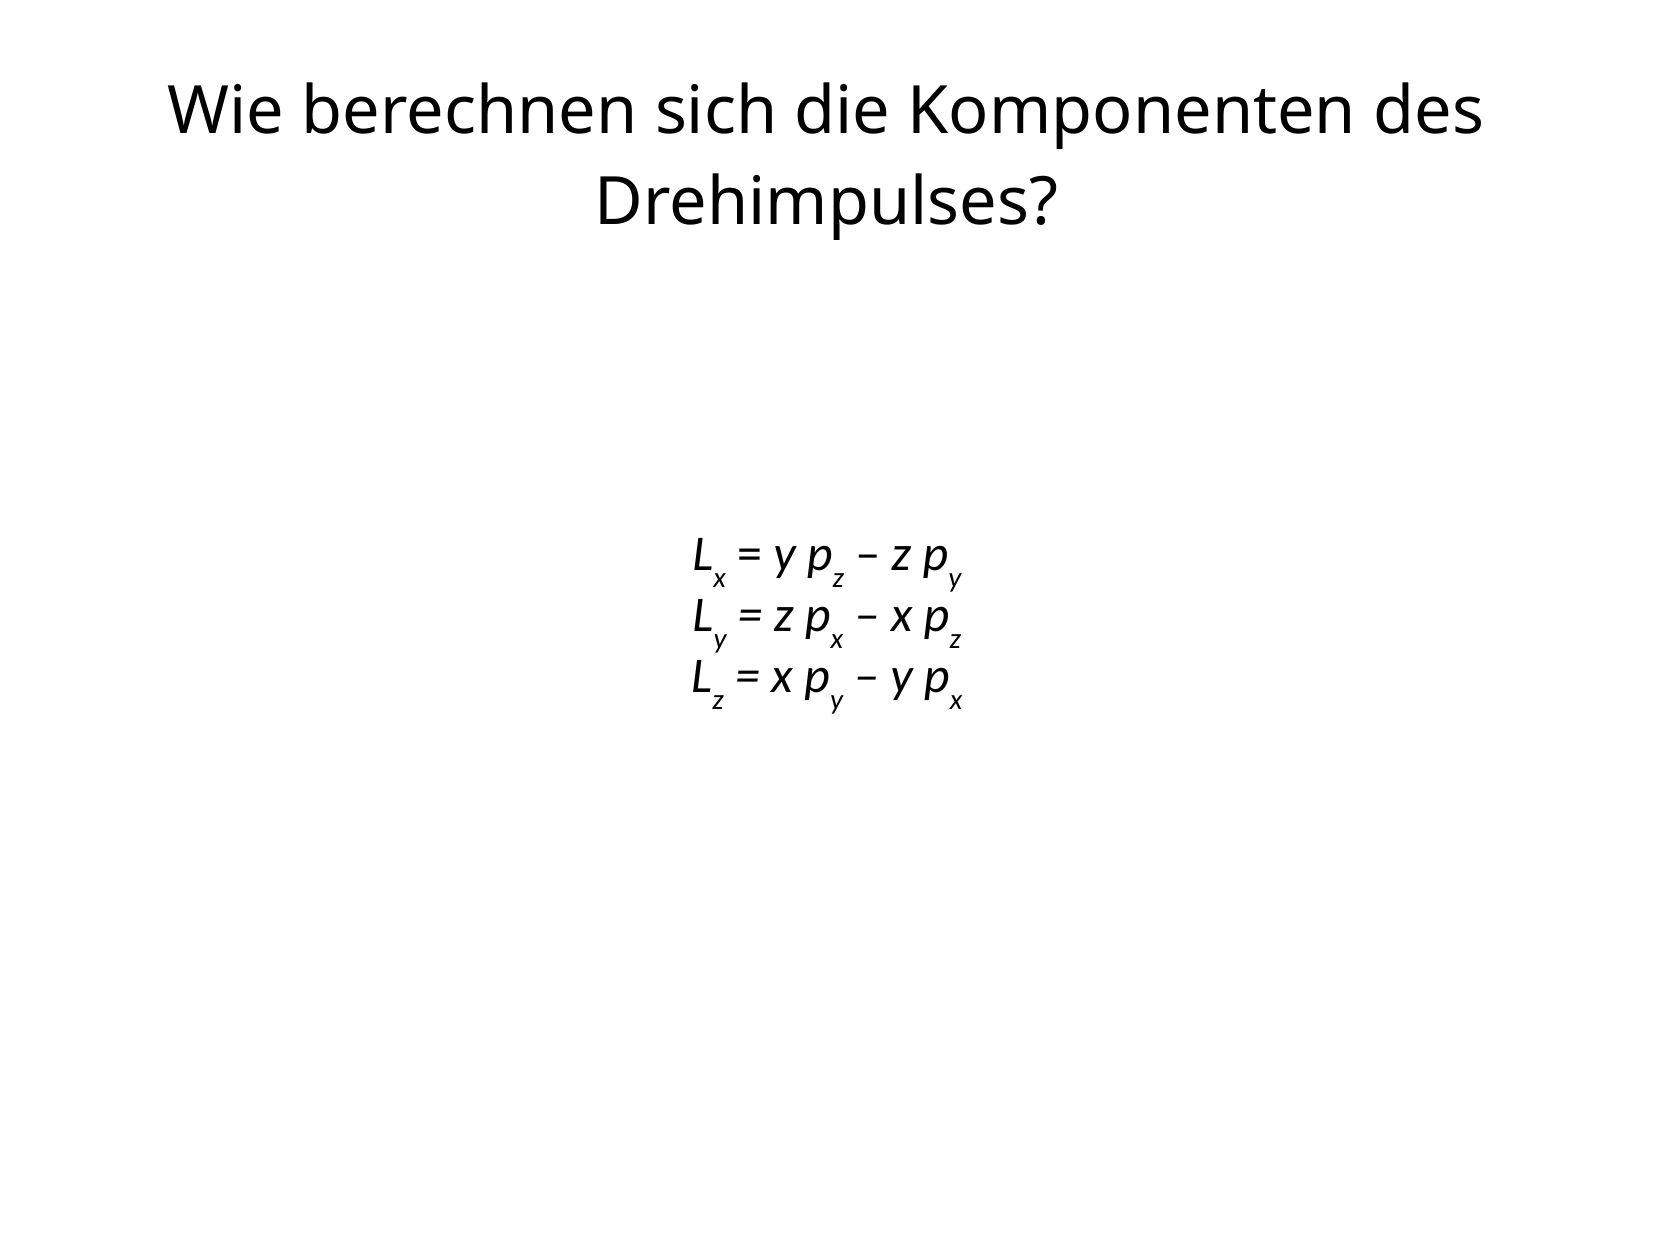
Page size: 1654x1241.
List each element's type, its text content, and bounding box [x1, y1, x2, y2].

title Wie berechnen sich die Komponenten des Drehimpulses? [82, 49, 1571, 257]
subtitle Lx = y pz – z py Ly = z px – x pz Lz = x py – y px [82, 290, 1571, 1010]
